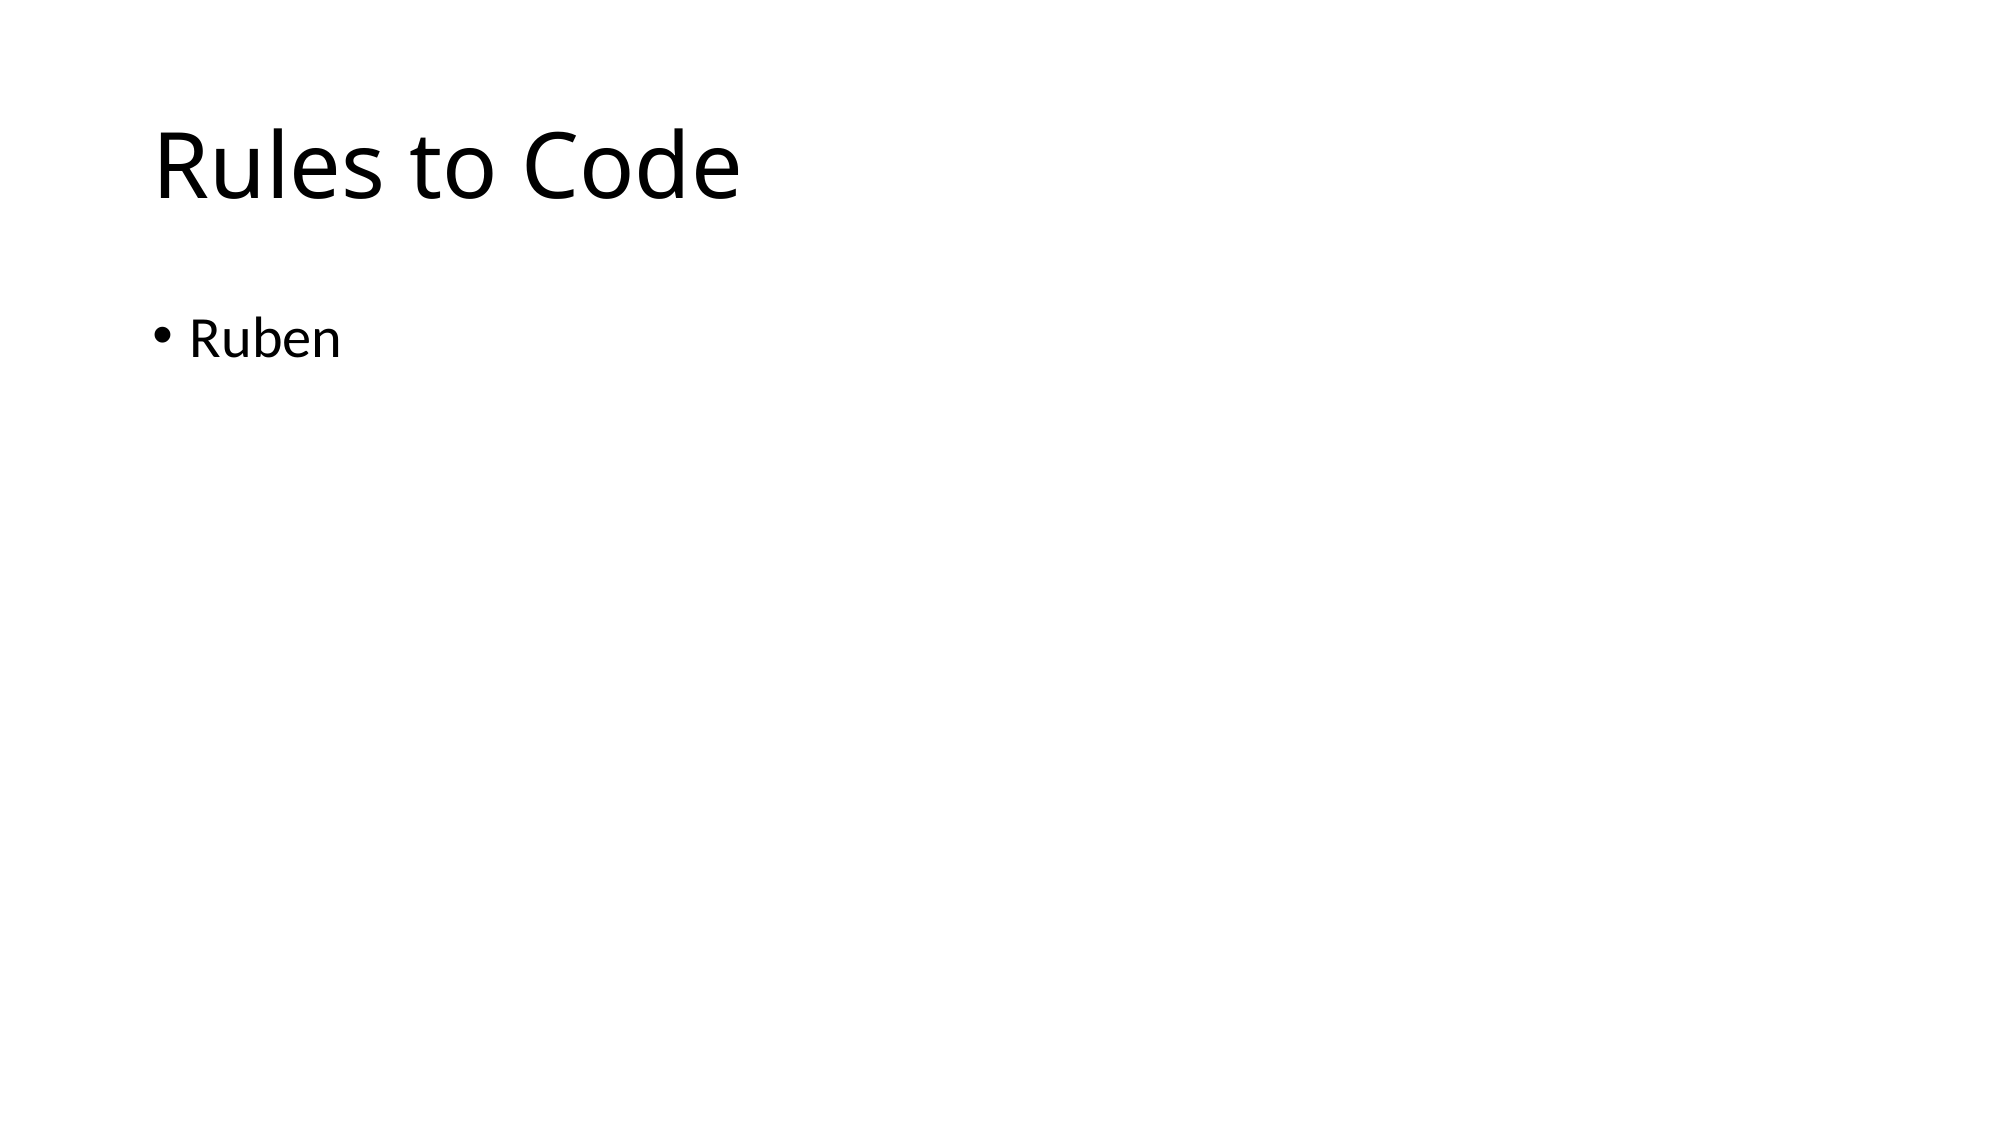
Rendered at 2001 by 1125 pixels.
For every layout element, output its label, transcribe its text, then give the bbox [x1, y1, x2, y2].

title Rules to Code [137, 59, 1863, 278]
list Ruben [137, 299, 1863, 1014]
